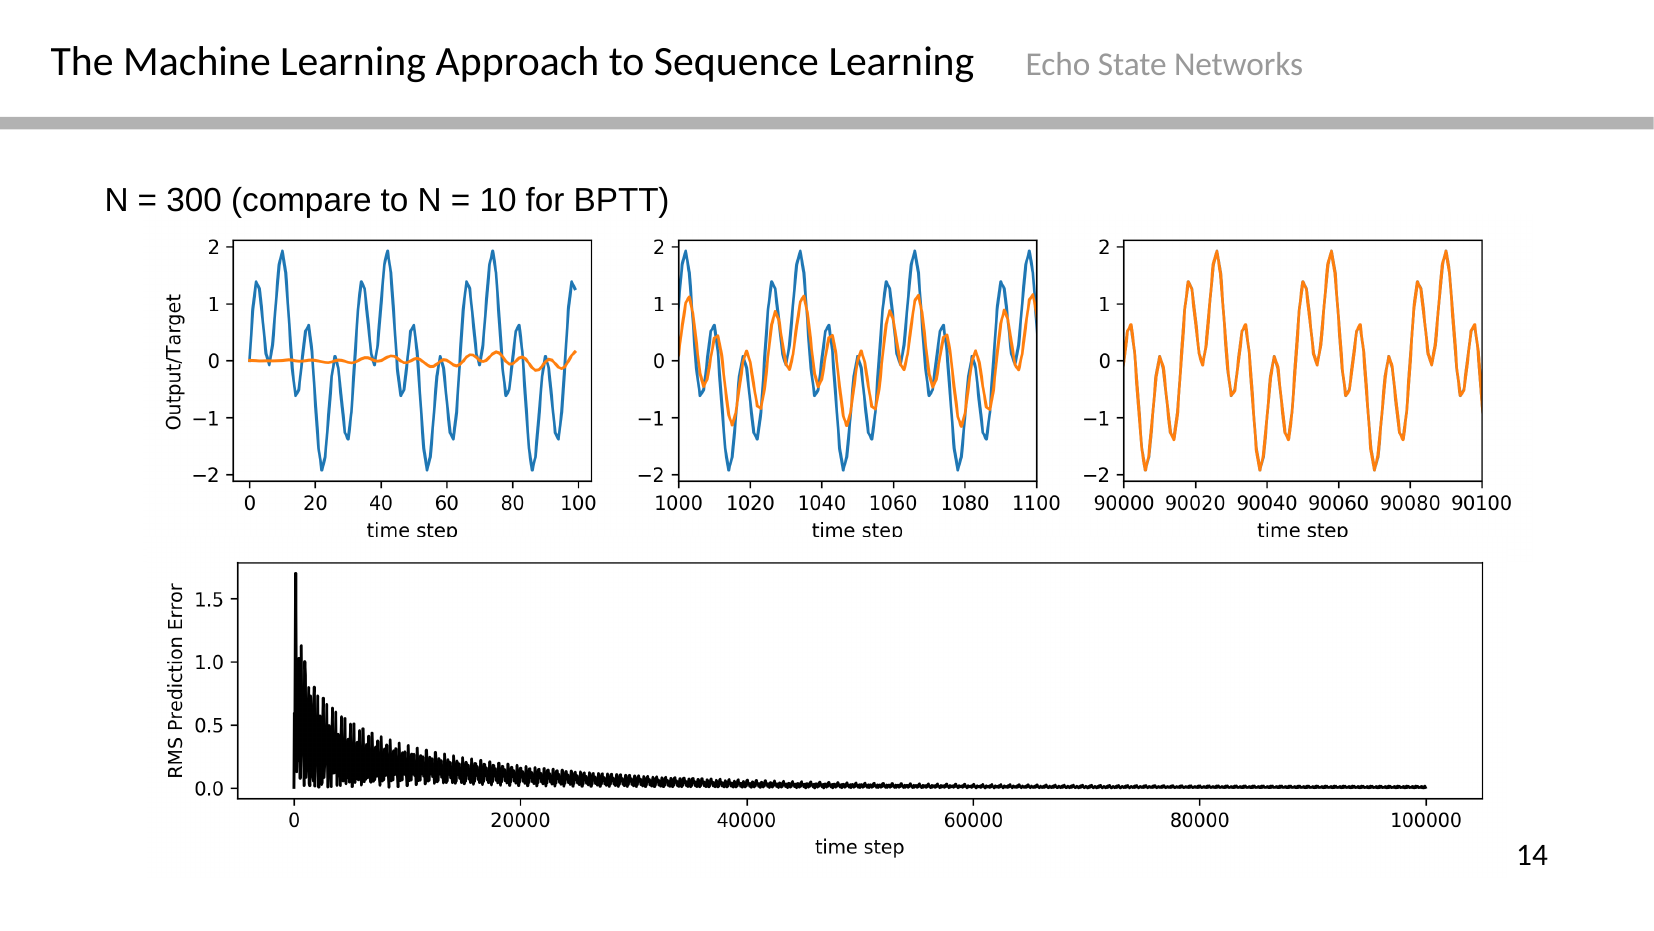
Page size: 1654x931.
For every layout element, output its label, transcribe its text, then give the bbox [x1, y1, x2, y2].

text_box N = 300 (compare to N = 10 for BPTT) [89, 174, 811, 273]
text_box <number> [1501, 835, 1654, 906]
text_box The Machine Learning Approach to Sequence Learning Echo State Networks [35, 37, 1516, 94]
picture [143, 214, 1533, 878]
